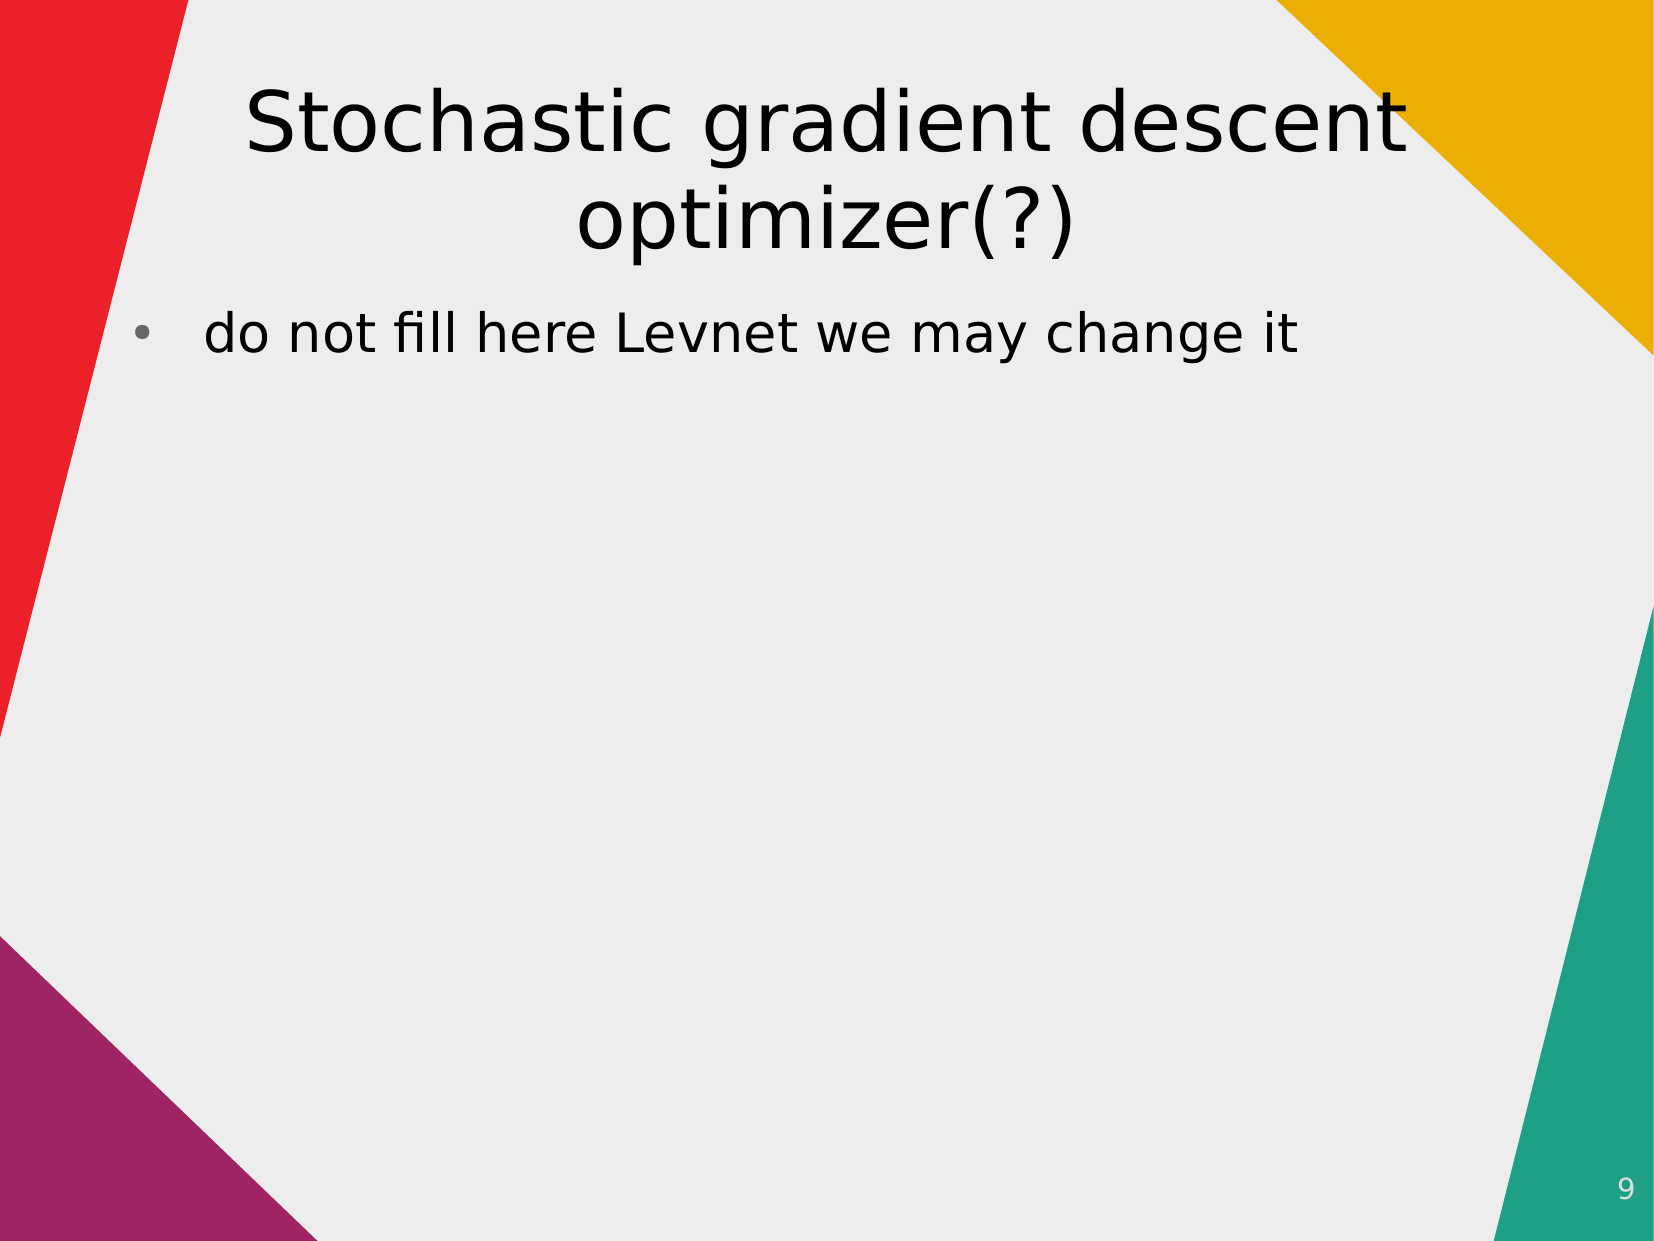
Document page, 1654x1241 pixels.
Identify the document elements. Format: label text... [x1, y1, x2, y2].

list do not fill here Levnet we may change it [114, 302, 1539, 1033]
title Stochastic gradient descent optimizer(?) [114, 73, 1539, 271]
